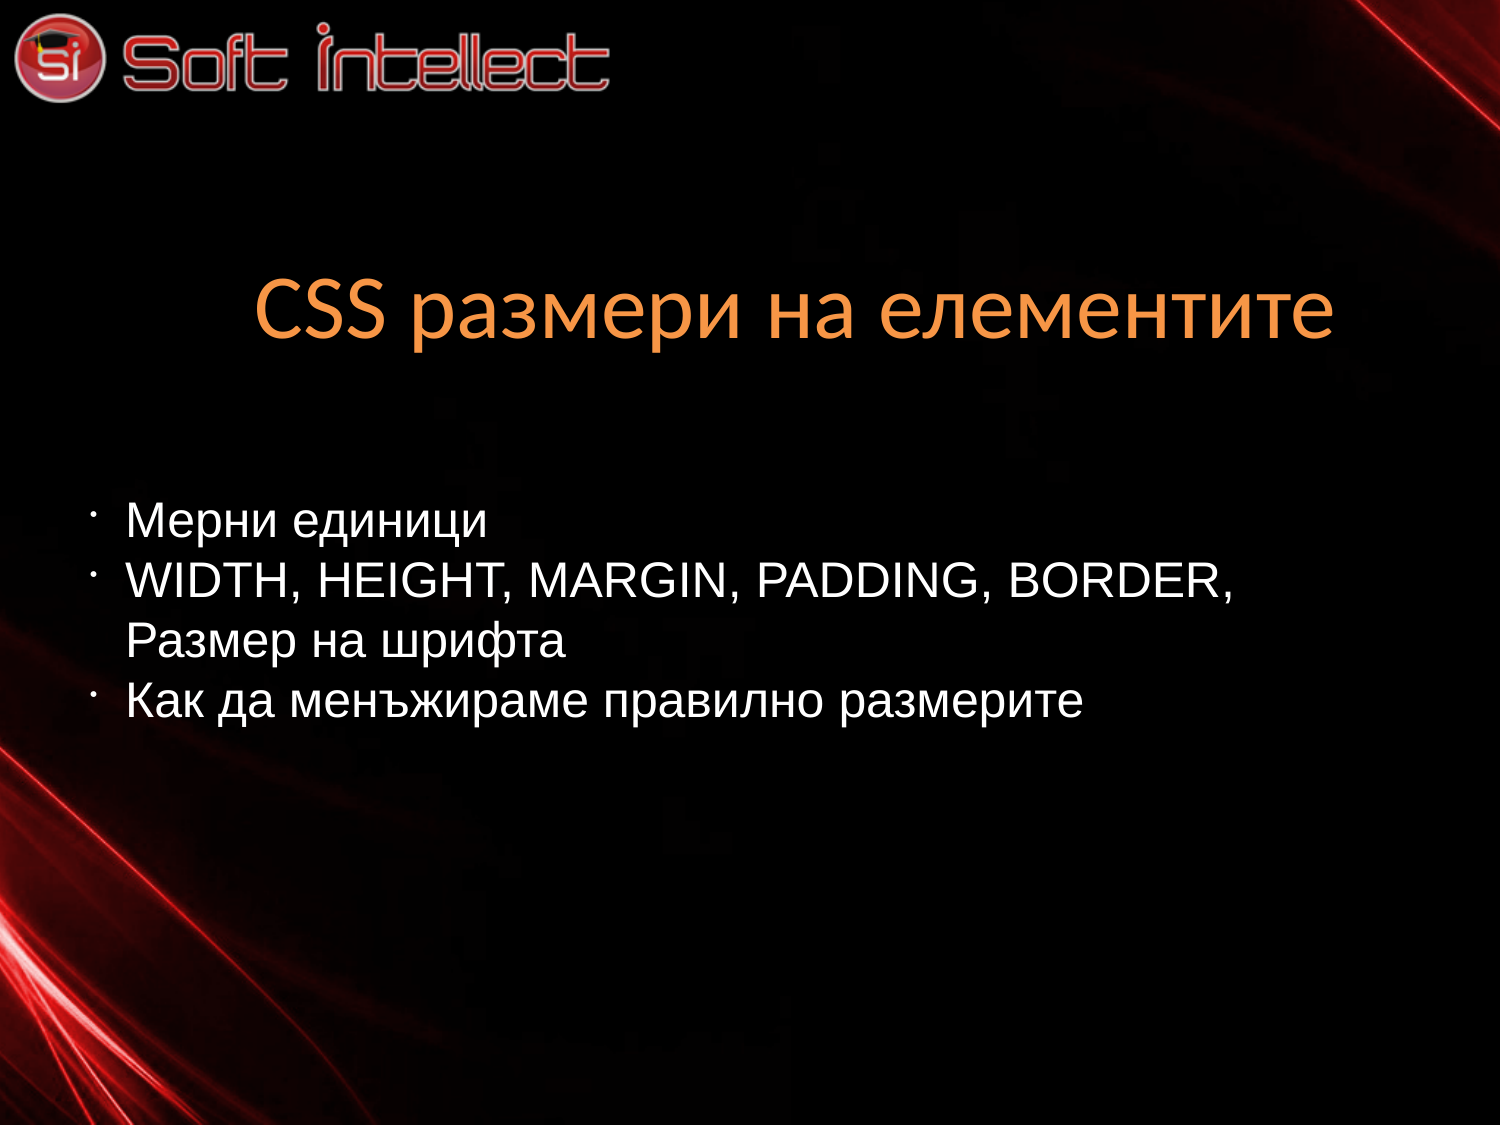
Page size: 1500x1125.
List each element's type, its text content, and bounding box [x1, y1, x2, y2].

picture [0, 0, 1500, 1125]
text_box Мерни единици WIDTH, HEIGHT, MARGIN, PADDING, BORDER, Размер на шрифта Как да менъжираме правилно размерите [75, 479, 1426, 929]
text_box CSS размери на елементите [158, 181, 1434, 423]
